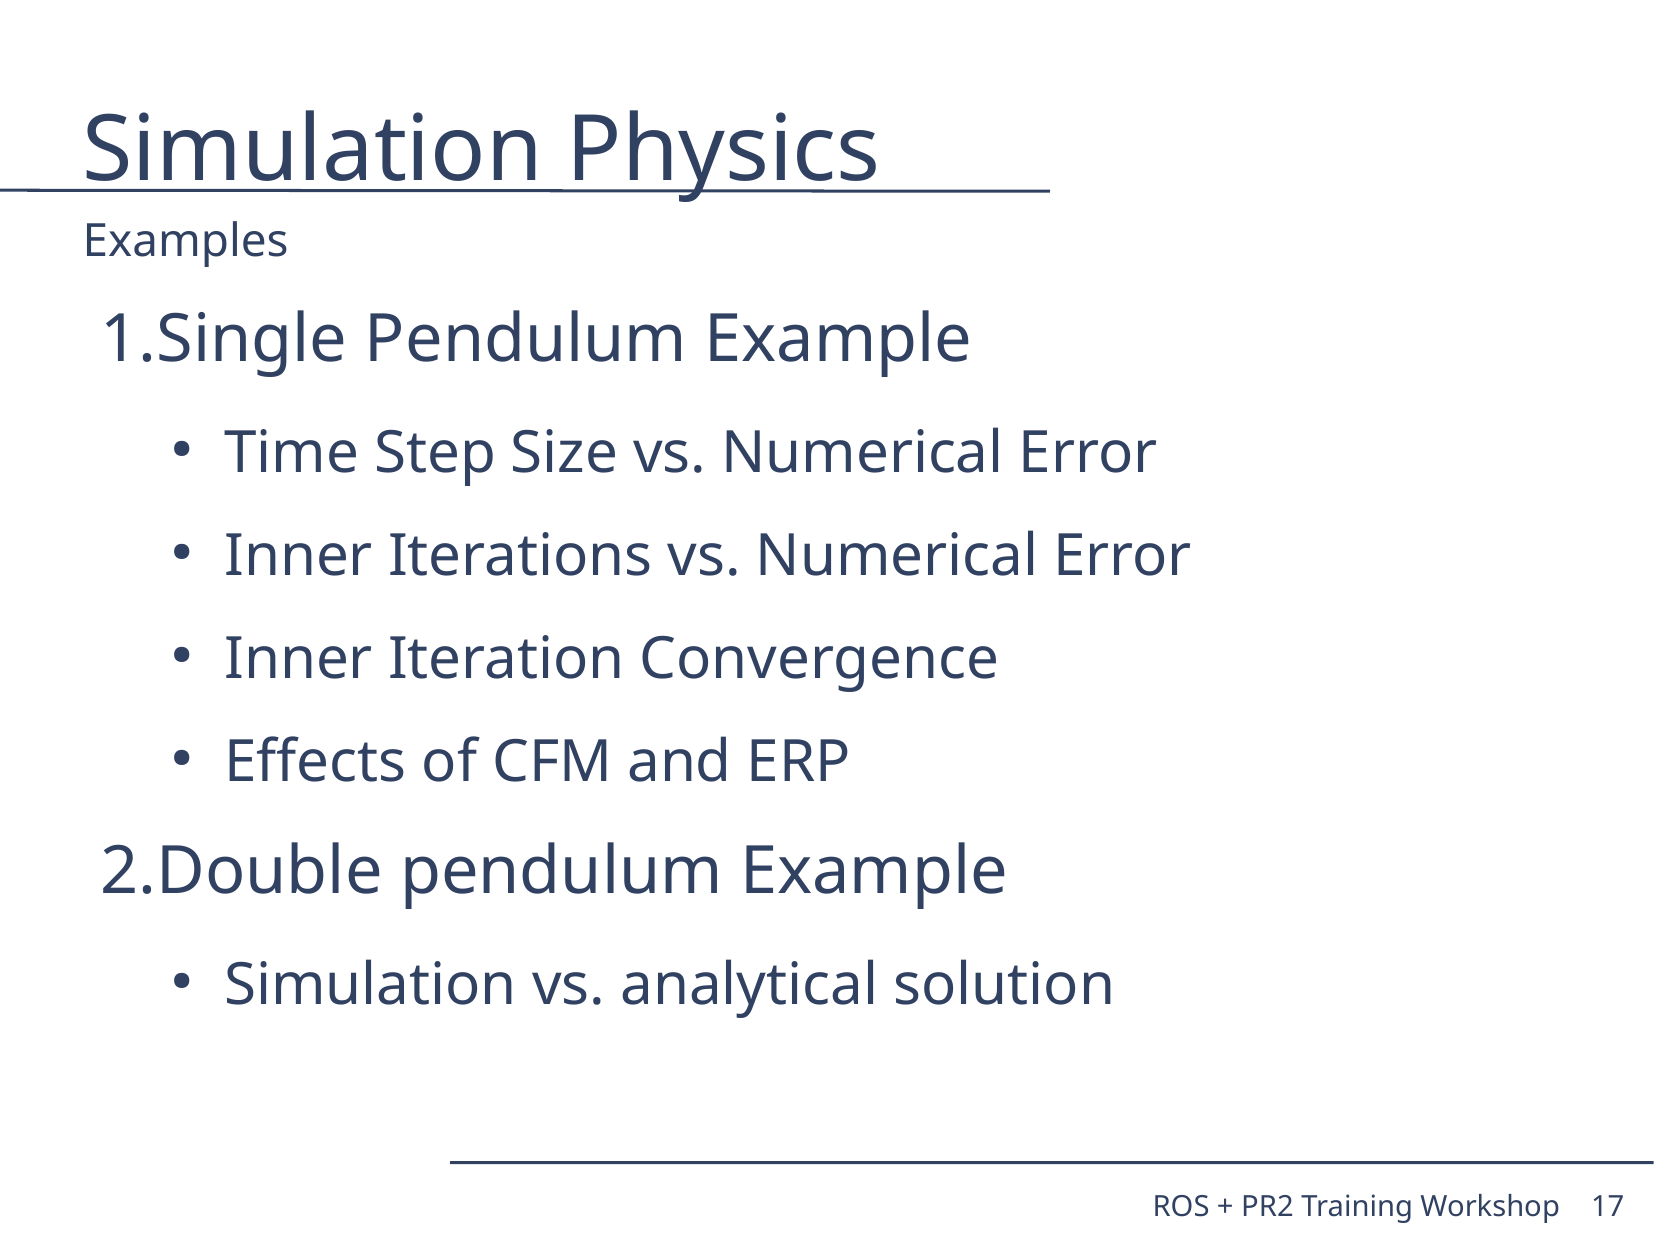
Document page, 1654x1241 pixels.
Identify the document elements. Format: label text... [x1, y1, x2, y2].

list Single Pendulum Example Time Step Size vs. Numerical Error Inner Iterations vs. Numerical Error Inner Iteration Convergence Effects of CFM and ERP Double pendulum Example Simulation vs. analytical solution [82, 290, 1571, 1109]
title Simulation Physics Examples [82, 73, 1571, 281]
